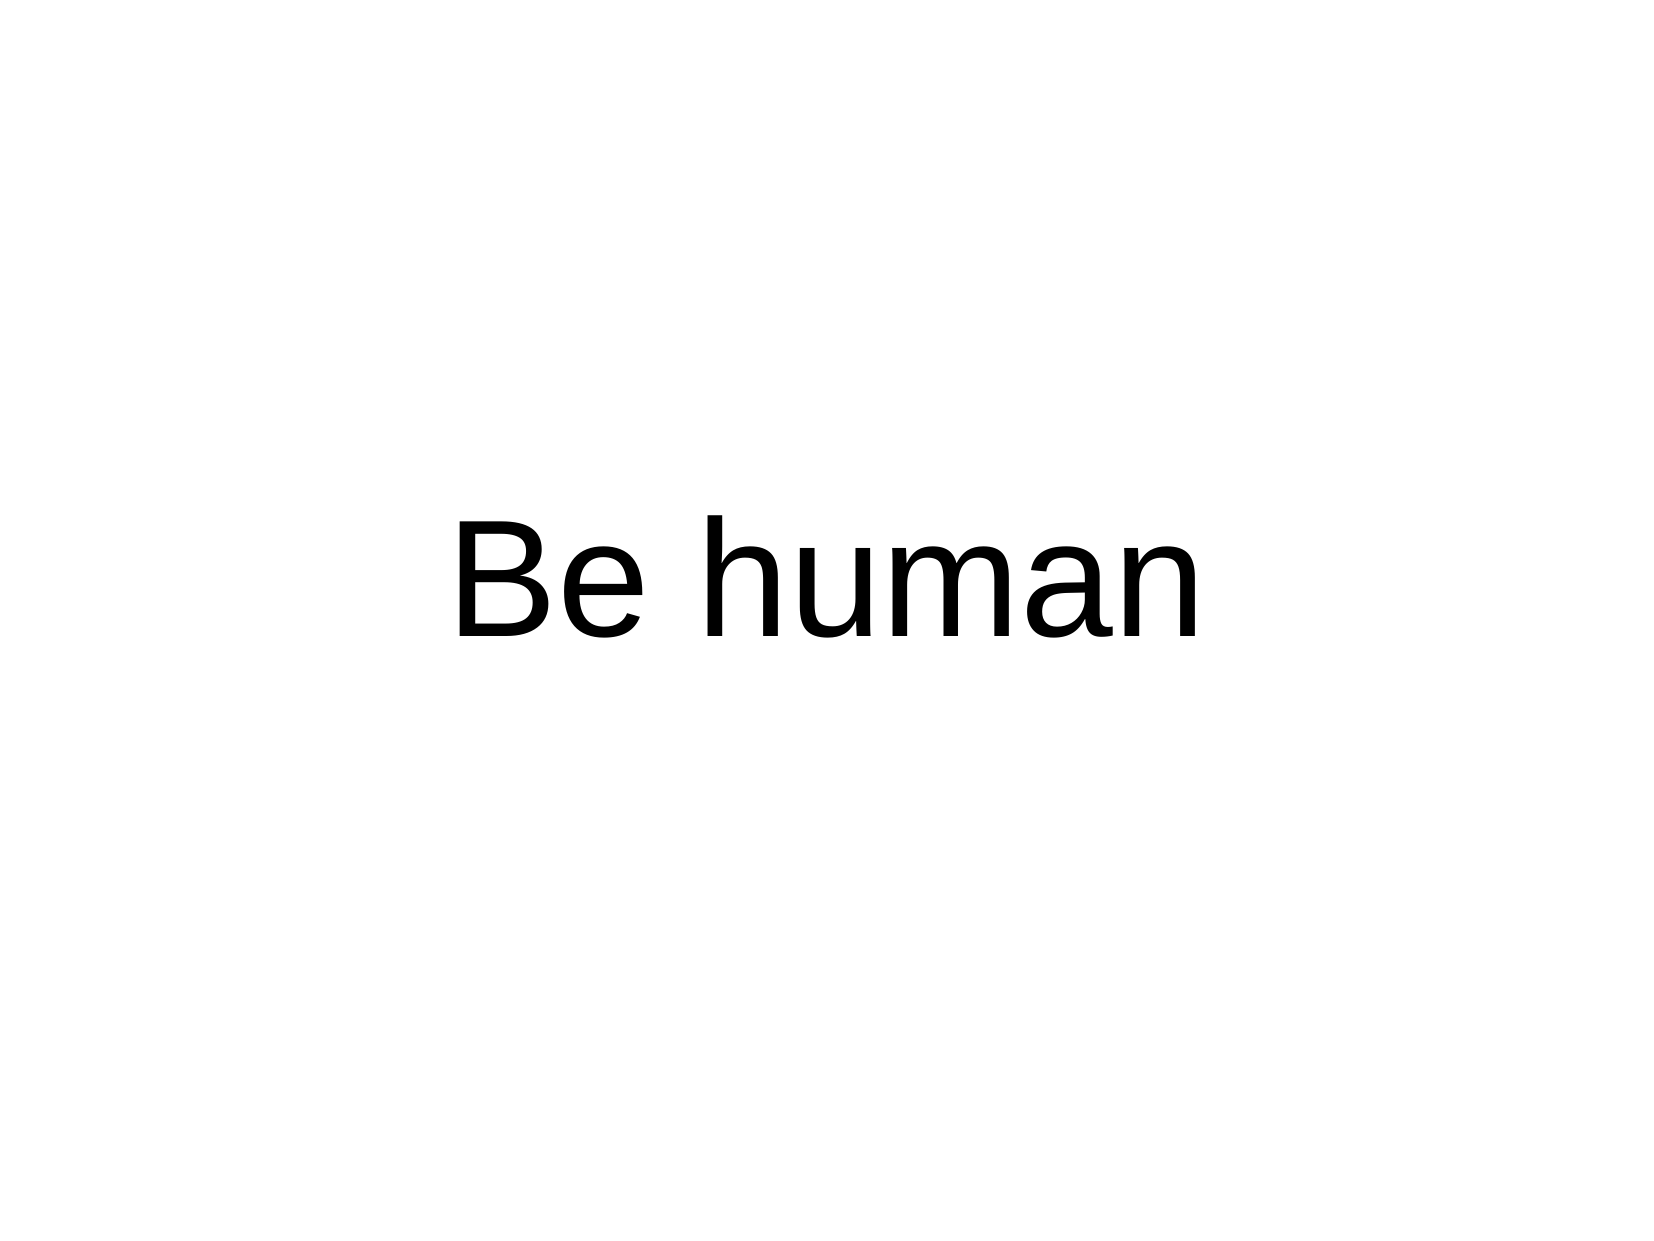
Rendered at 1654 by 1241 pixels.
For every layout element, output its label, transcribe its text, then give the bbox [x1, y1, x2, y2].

subtitle Be human [82, 56, 1571, 1102]
